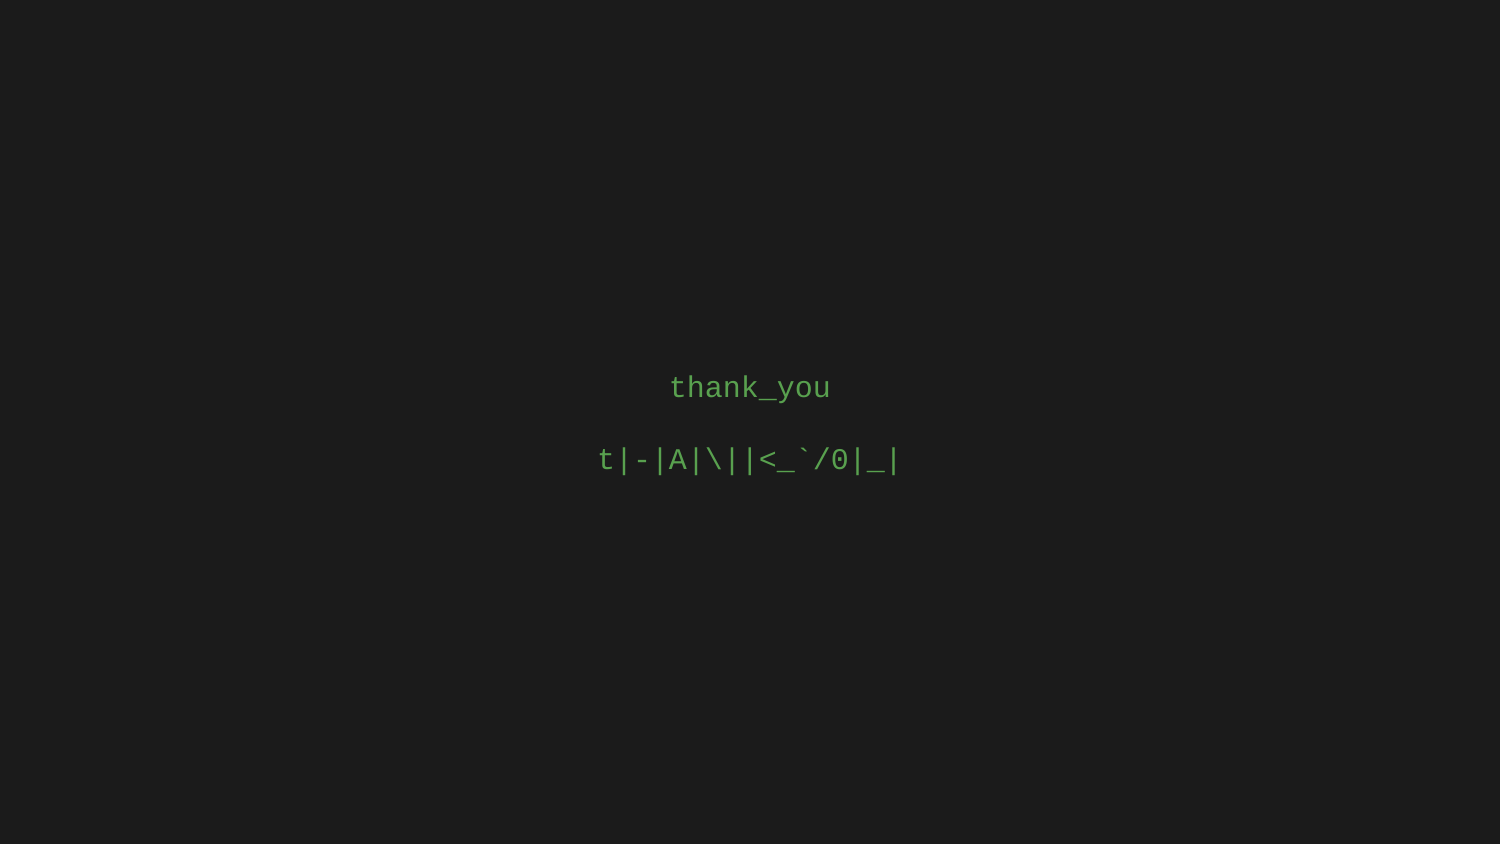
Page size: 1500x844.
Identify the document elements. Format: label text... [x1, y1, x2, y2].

title thank_you t|-|A|\||<_`/0|_| [51, 352, 1449, 491]
